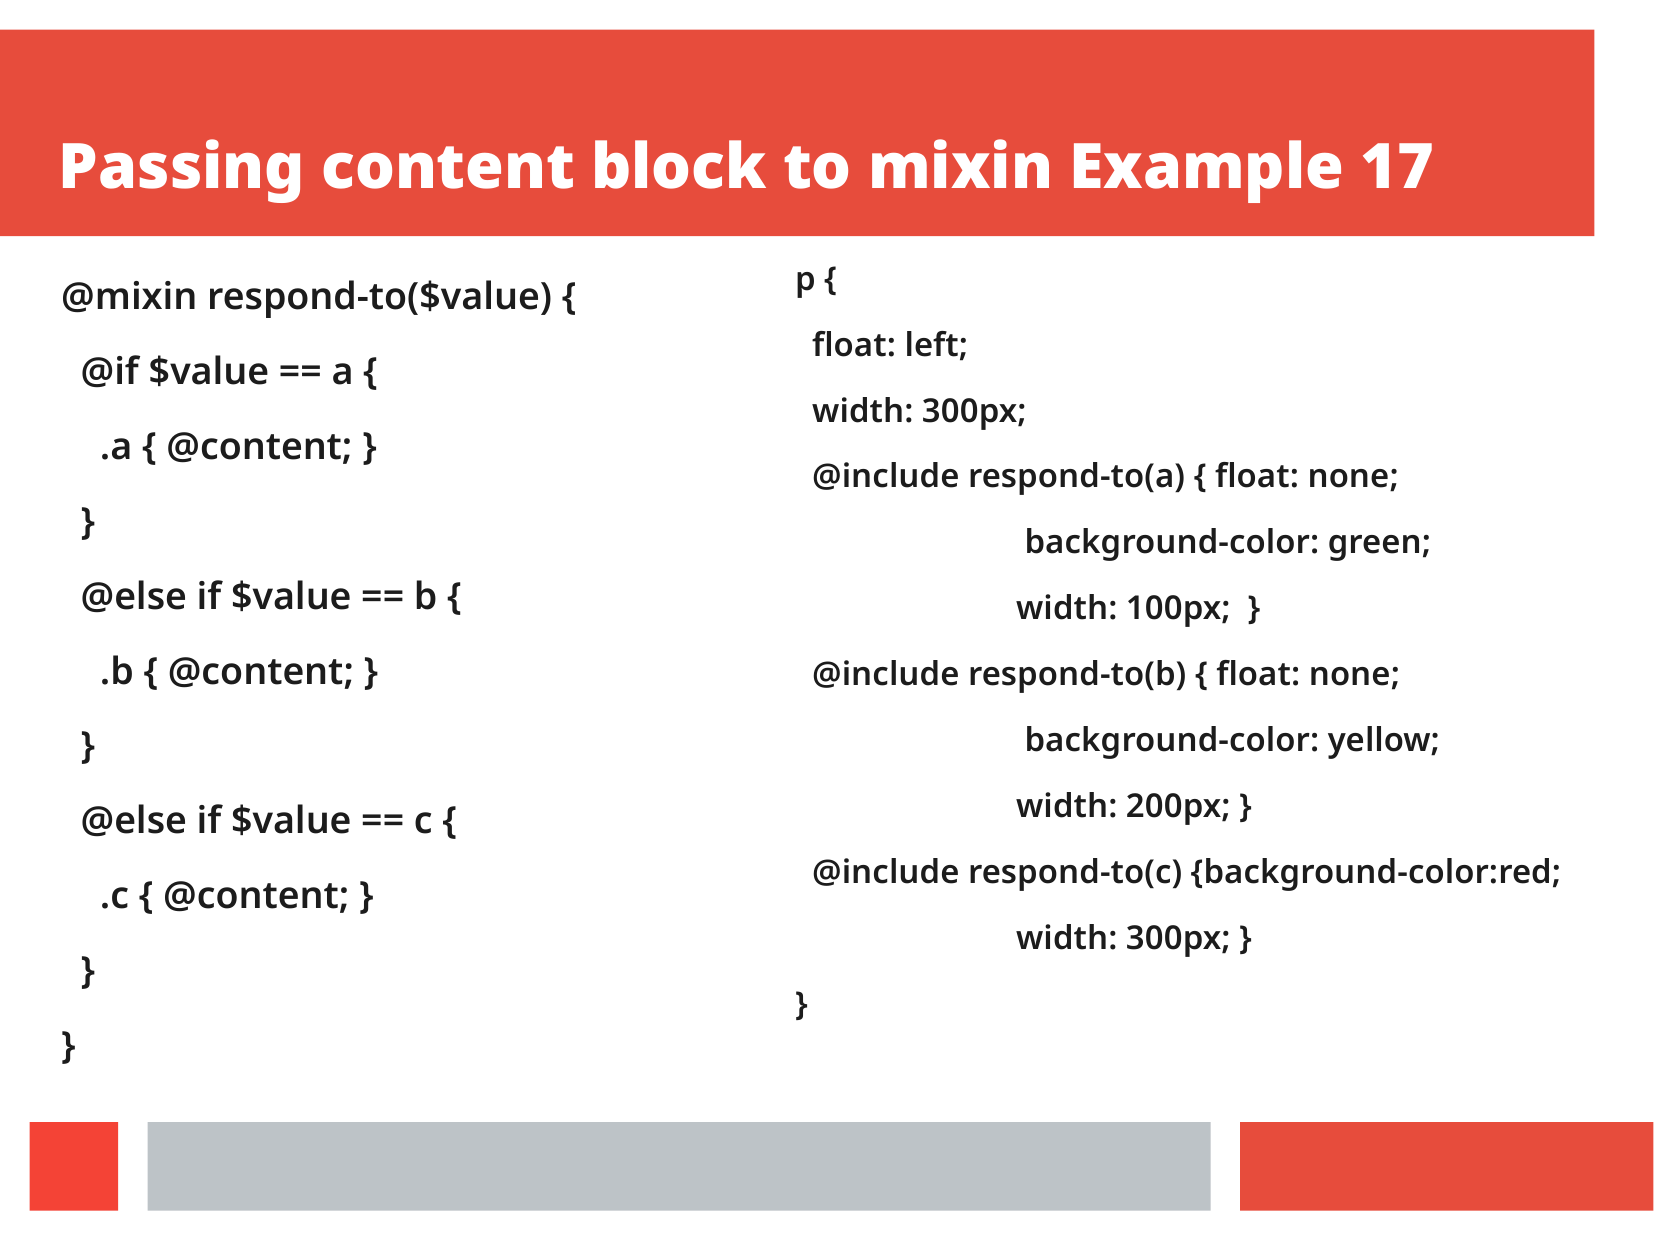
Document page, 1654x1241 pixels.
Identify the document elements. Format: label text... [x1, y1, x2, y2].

list p { float: left; width: 300px; @include respond-to(a) { float: none; background-color: green; width: 100px; } @include respond-to(b) { float: none; background-color: yellow; width: 200px; } @include respond-to(c) {background-color:red; width: 300px; } } [795, 255, 1566, 1068]
title Passing content block to mixin Example 17 [59, 59, 1595, 207]
list @mixin respond-to($value) { @if $value == a { .a { @content; } } @else if $value == b { .b { @content; } } @else if $value == c { .c { @content; } } } [61, 270, 826, 1093]
